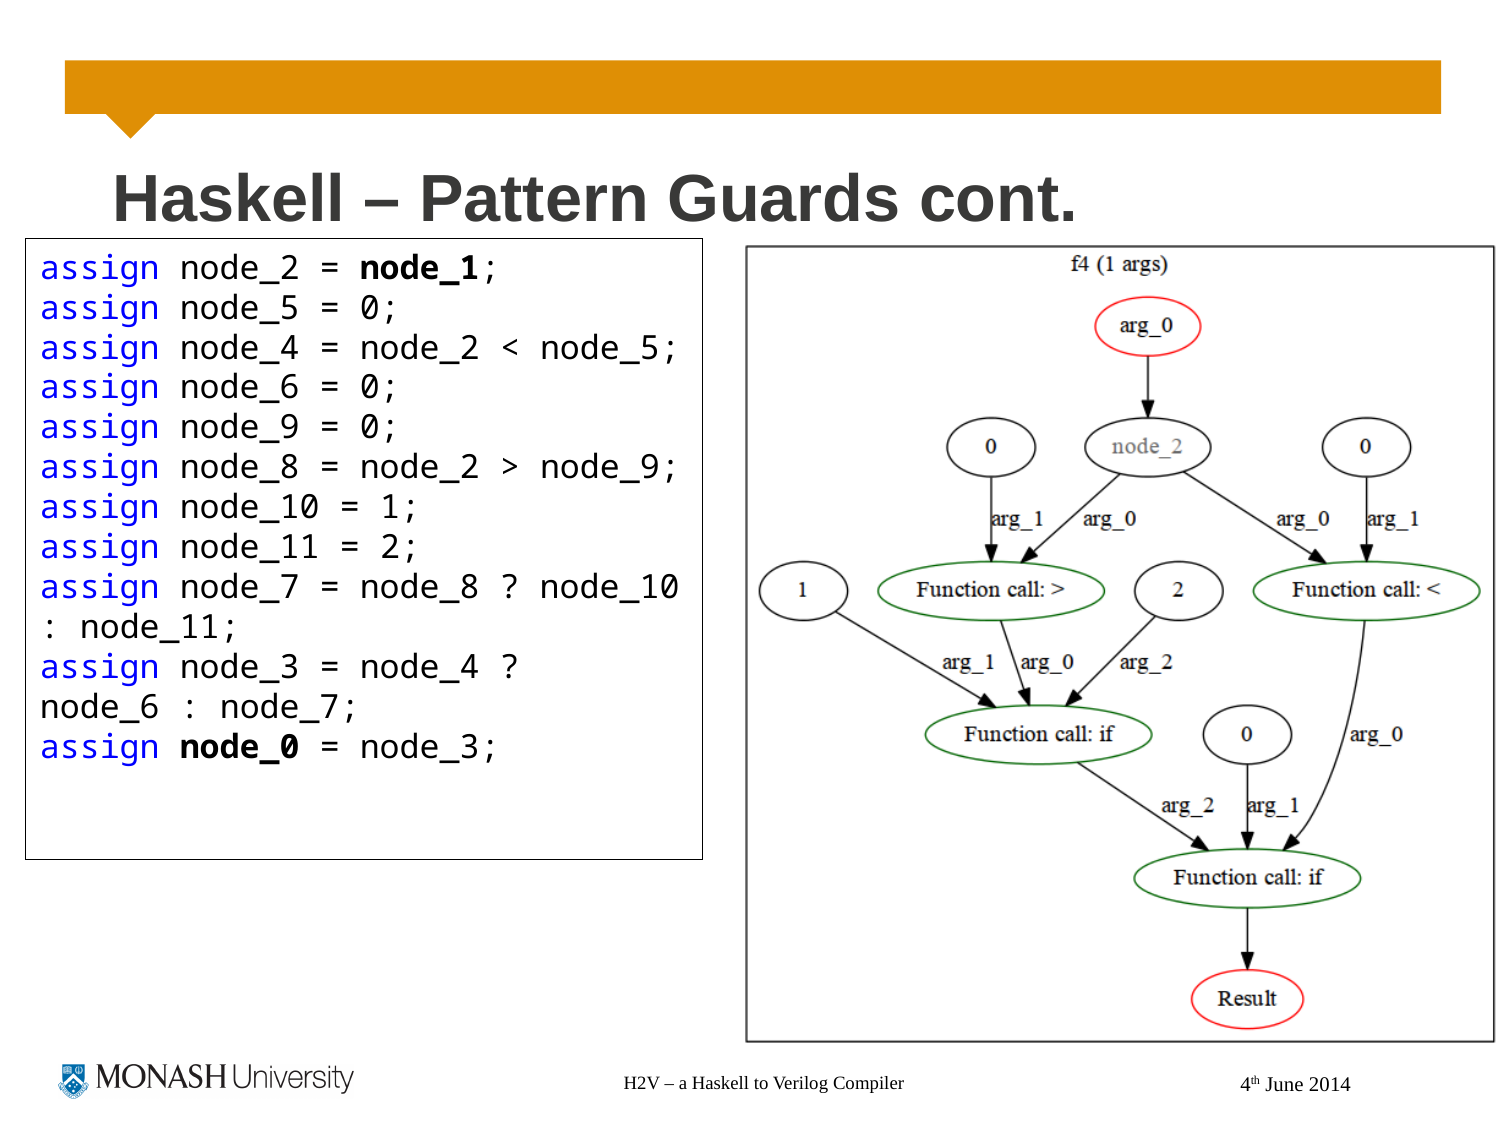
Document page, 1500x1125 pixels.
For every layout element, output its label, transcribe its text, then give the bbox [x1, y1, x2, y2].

title Haskell – Pattern Guards cont. [112, 154, 1459, 256]
text_box assign node_2 = node_1; assign node_5 = 0; assign node_4 = node_2 < node_5; assign node_6 = 0; assign node_9 = 0; assign node_8 = node_2 > node_9; assign node_10 = 1; assign node_11 = 2; assign node_7 = node_8 ? node_10 : node_11; assign node_3 = node_4 ? node_6 : node_7; assign node_0 = node_3; [25, 238, 703, 860]
picture [727, 227, 1500, 1061]
picture [58, 1064, 354, 1099]
